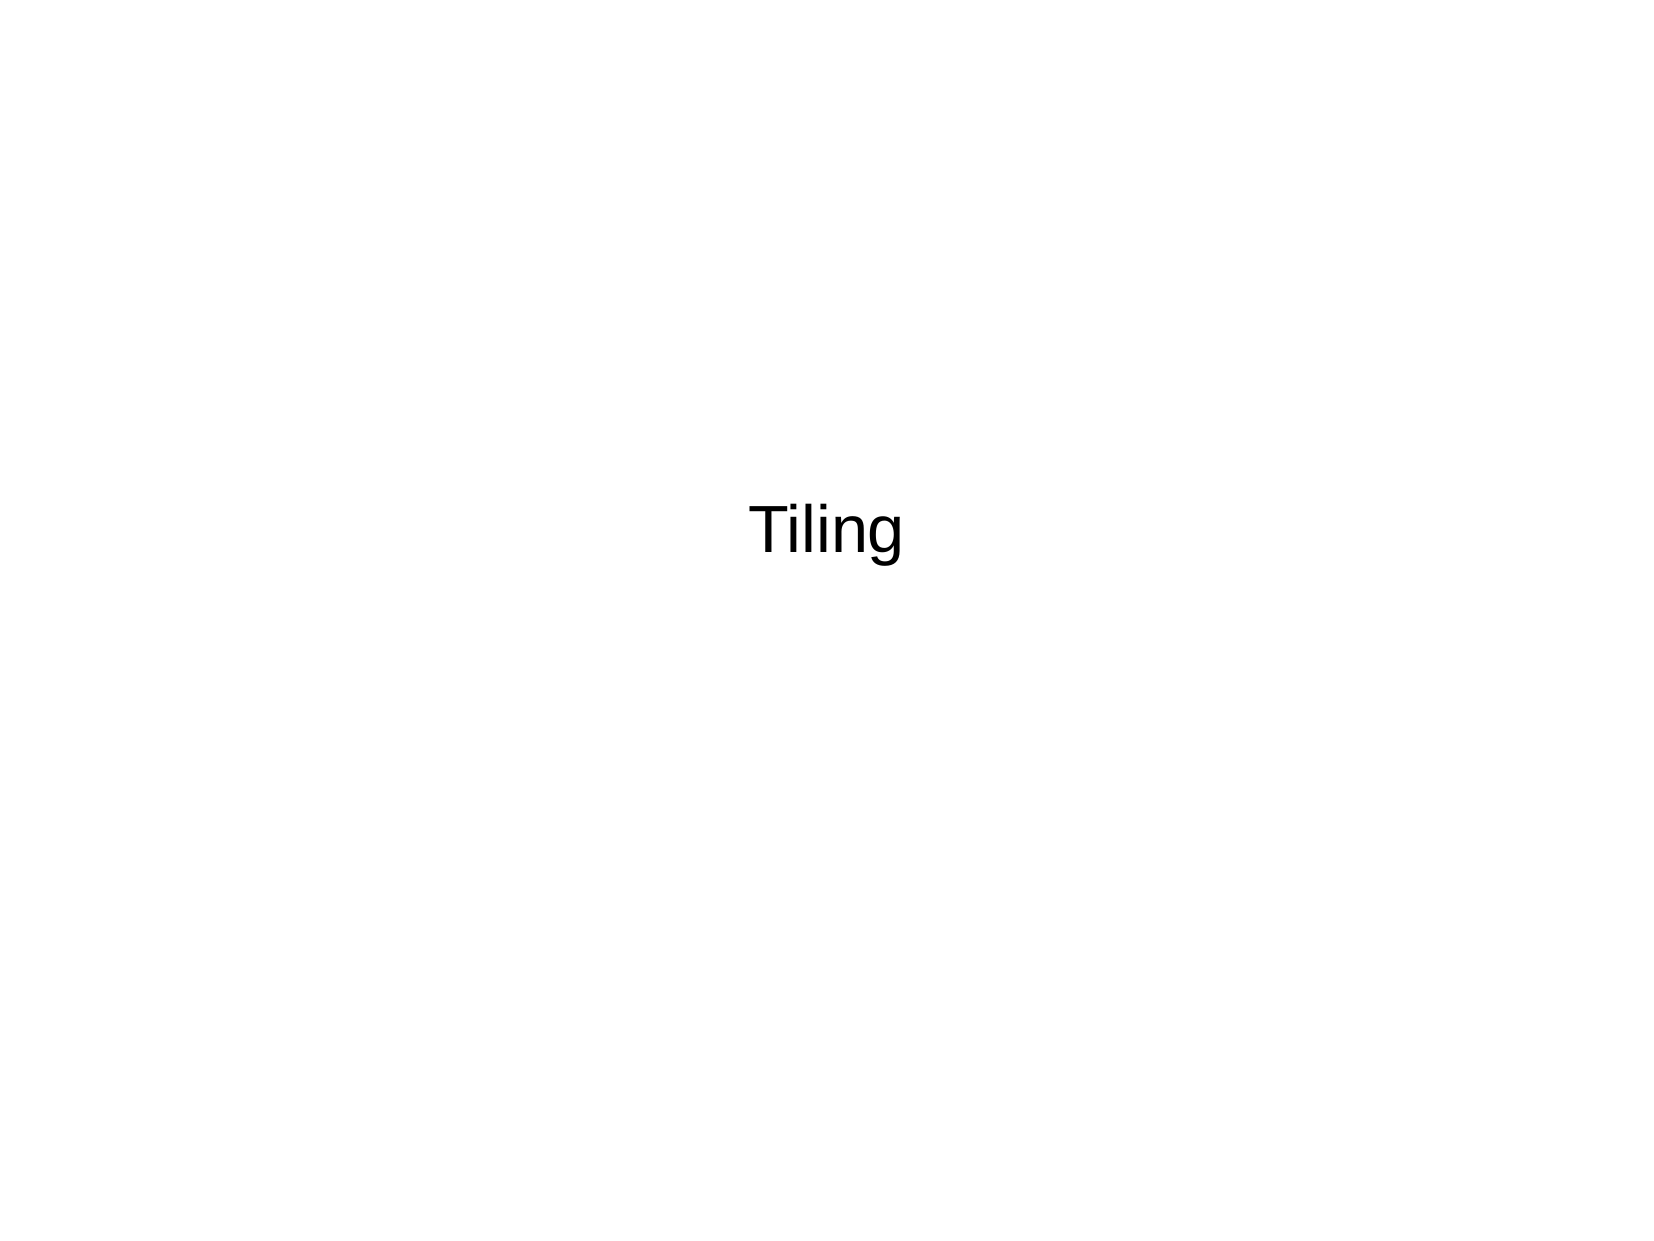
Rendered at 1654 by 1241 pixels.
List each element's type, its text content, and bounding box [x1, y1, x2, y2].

subtitle Tiling [82, 49, 1571, 1010]
